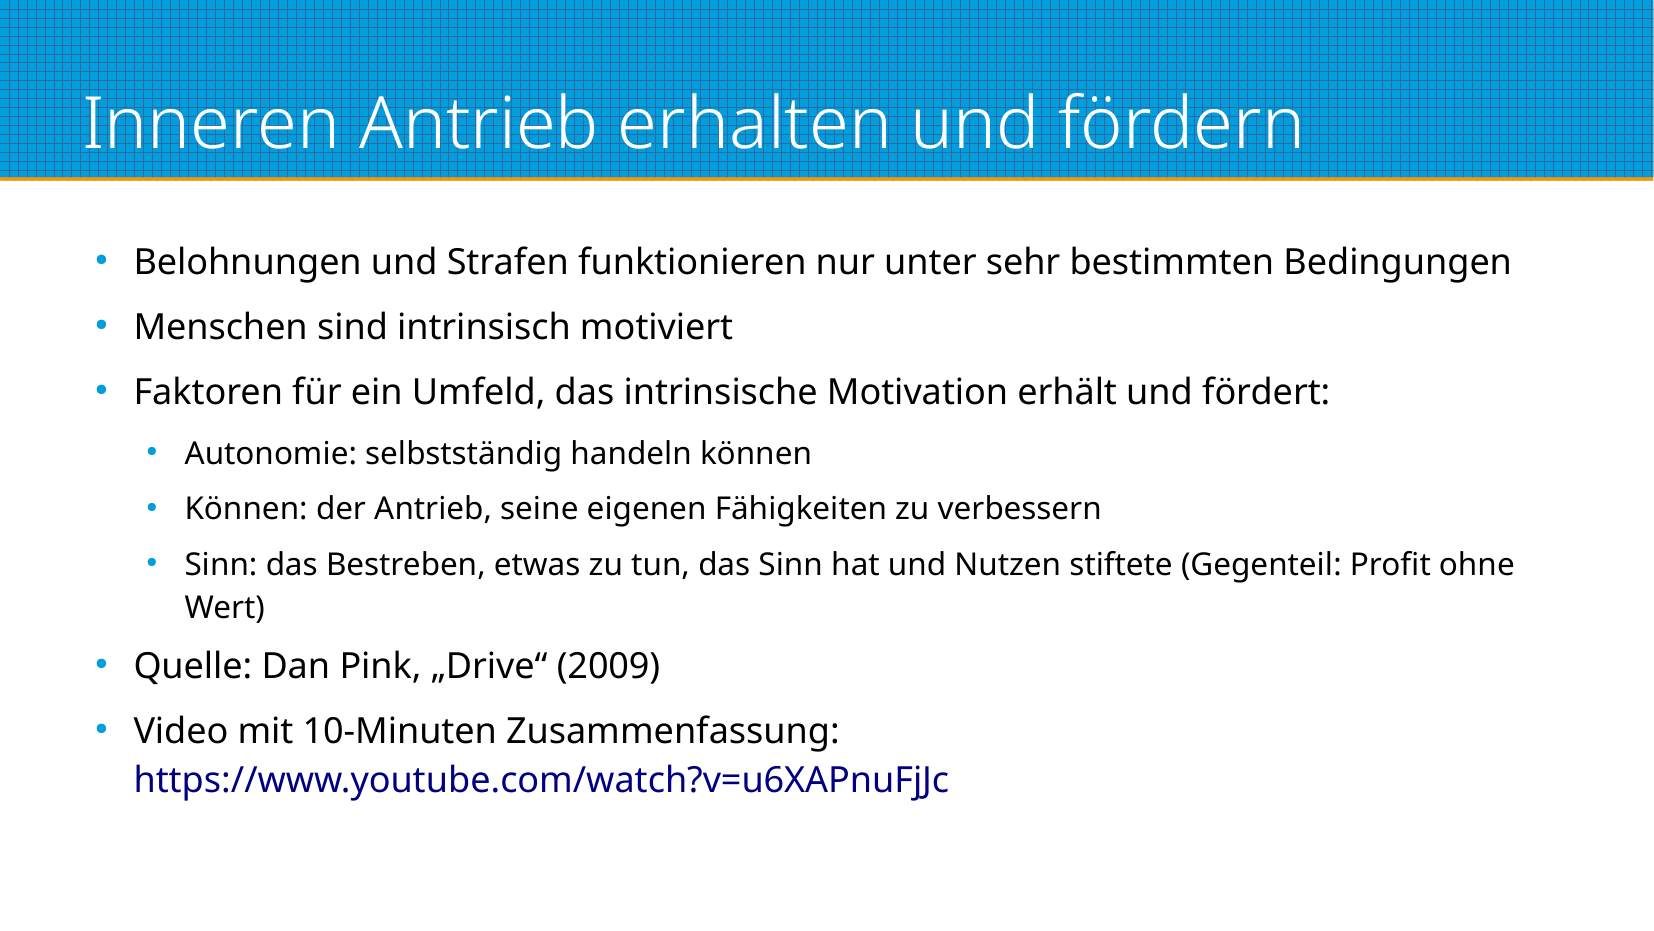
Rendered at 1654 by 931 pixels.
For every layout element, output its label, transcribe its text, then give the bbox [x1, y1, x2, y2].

list Belohnungen und Strafen funktionieren nur unter sehr bestimmten Bedingungen Menschen sind intrinsisch motiviert Faktoren für ein Umfeld, das intrinsische Motivation erhält und fördert: Autonomie: selbstständig handeln können Können: der Antrieb, seine eigenen Fähigkeiten zu verbessern Sinn: das Bestreben, etwas zu tun, das Sinn hat und Nutzen stiftete (Gegenteil: Profit ohne Wert) Quelle: Dan Pink, „Drive“ (2009) Video mit 10-Minuten Zusammenfassung: https://www.youtube.com/watch?v=u6XAPnuFjJc [82, 236, 1563, 811]
title Inneren Antrieb erhalten und fördern [82, 14, 1571, 171]
